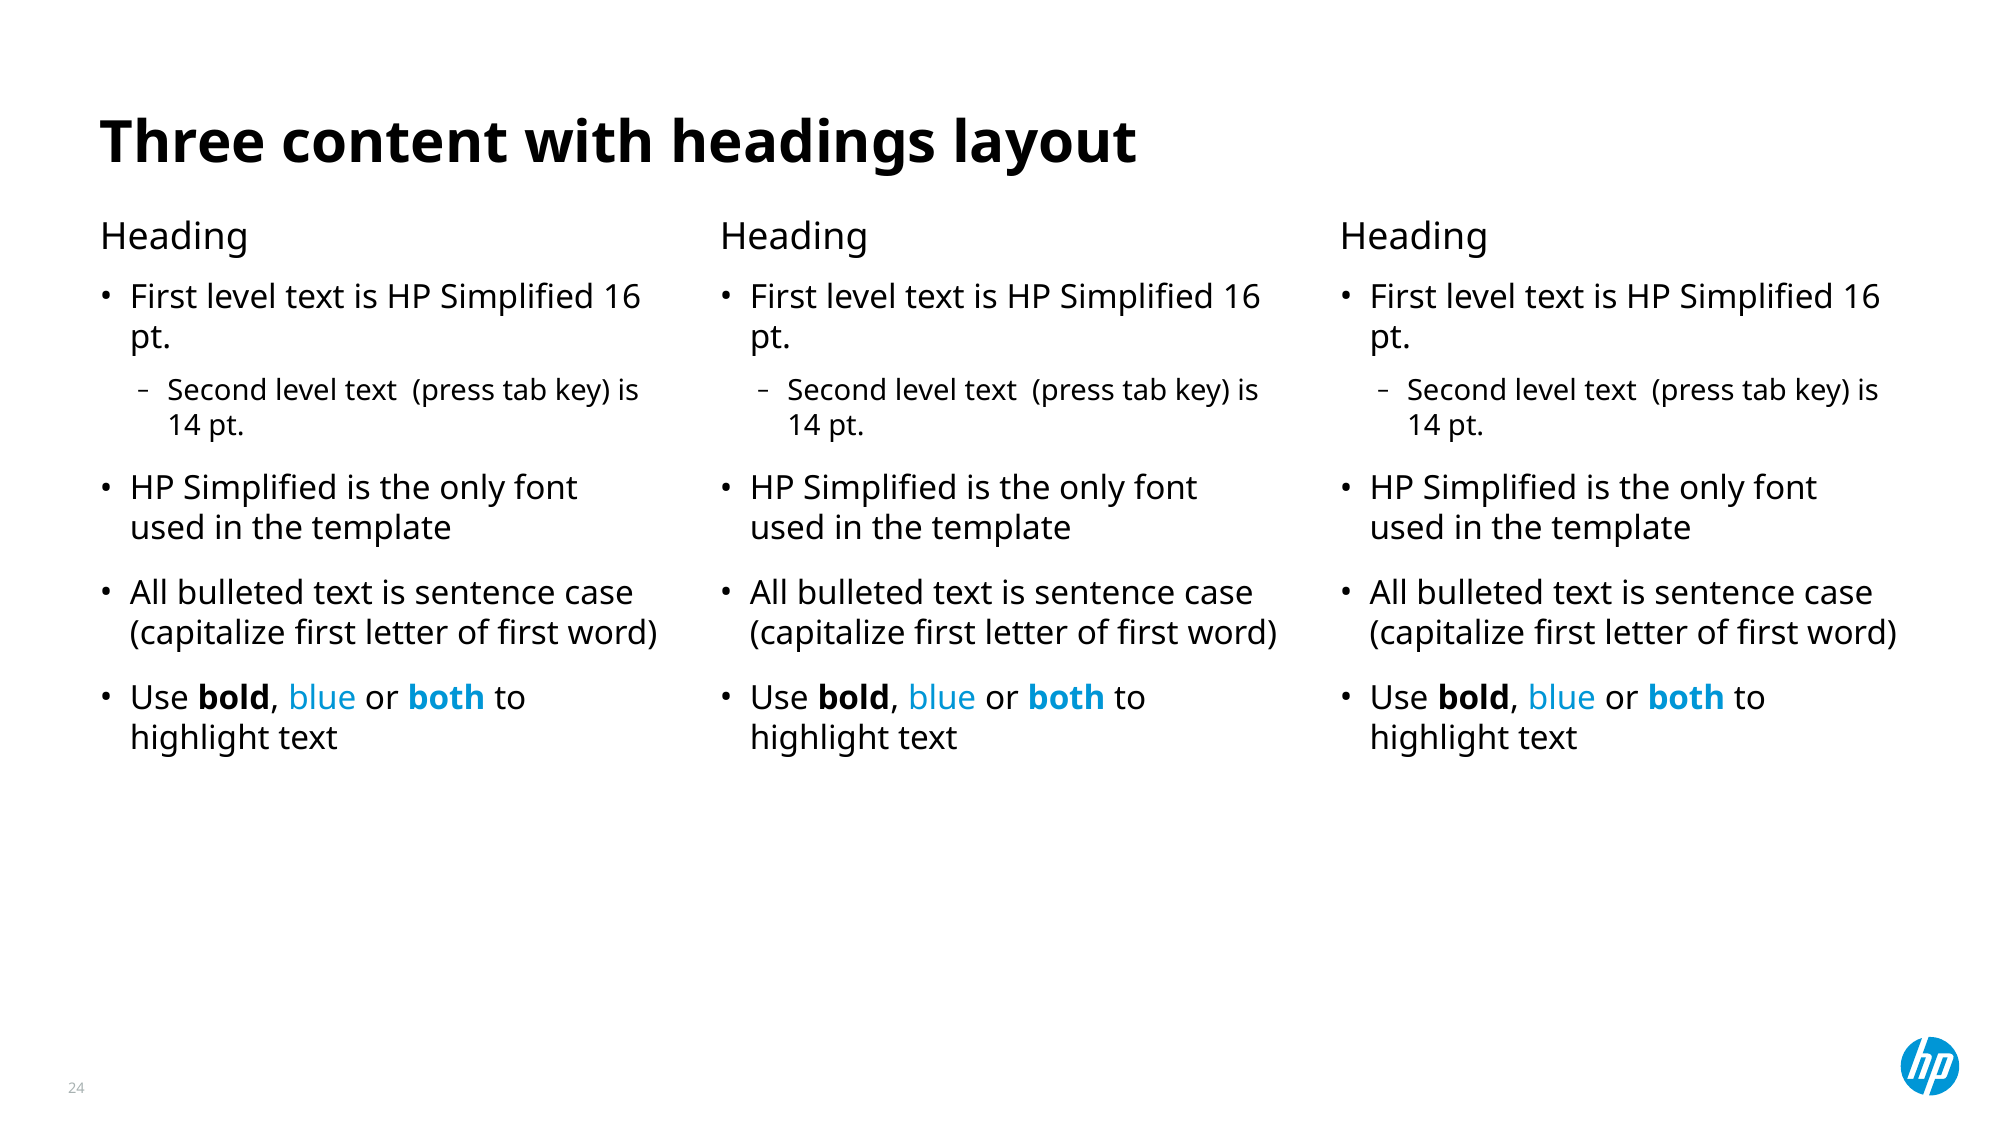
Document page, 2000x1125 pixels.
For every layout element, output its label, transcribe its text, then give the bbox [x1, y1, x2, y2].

list First level text is HP Simplified 16 pt. Second level text (press tab key) is 14 pt. HP Simplified is the only font used in the template All bulleted text is sentence case (capitalize first letter of first word) Use bold, blue or both to highlight text [1339, 275, 1900, 1000]
list Heading [719, 212, 1280, 258]
list Heading [1339, 212, 1900, 258]
list First level text is HP Simplified 16 pt. Second level text (press tab key) is 14 pt. HP Simplified is the only font used in the template All bulleted text is sentence case (capitalize first letter of first word) Use bold, blue or both to highlight text [99, 275, 660, 1000]
list First level text is HP Simplified 16 pt. Second level text (press tab key) is 14 pt. HP Simplified is the only font used in the template All bulleted text is sentence case (capitalize first letter of first word) Use bold, blue or both to highlight text [719, 275, 1280, 1000]
title Three content with headings layout [99, 50, 1900, 175]
slide_number <number> [34, 1062, 85, 1099]
list Heading [99, 212, 660, 258]
